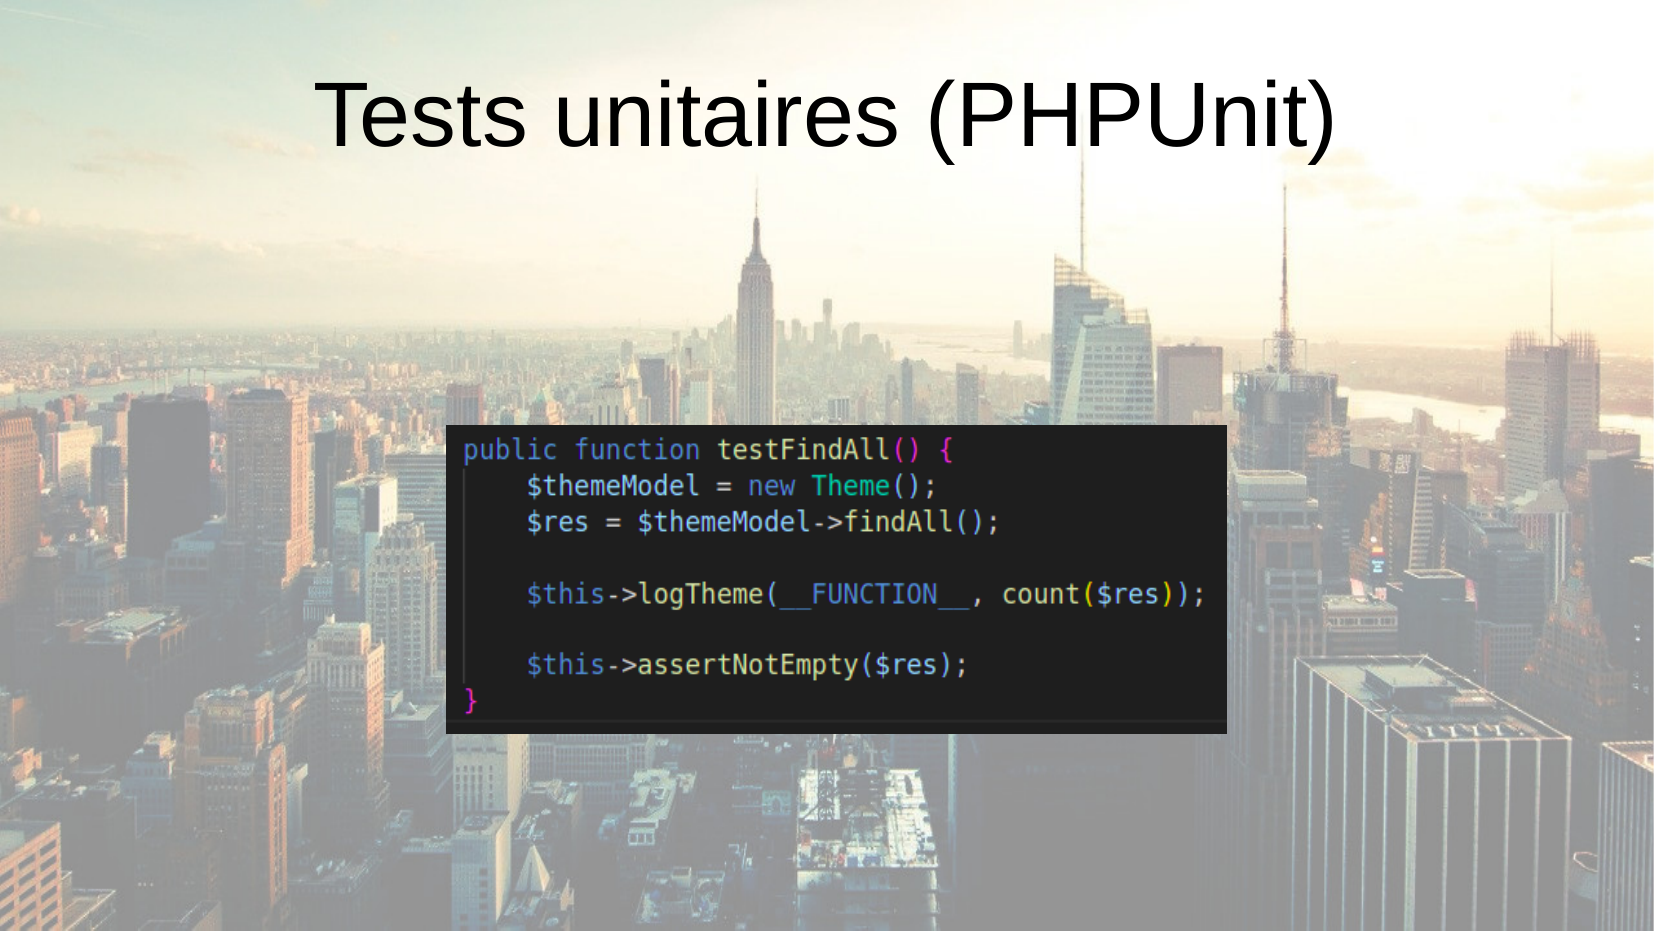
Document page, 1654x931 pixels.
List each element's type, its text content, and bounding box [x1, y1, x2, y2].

picture [0, 0, 1654, 931]
subtitle [82, 217, 1571, 758]
title Tests unitaires (PHPUnit) [82, 37, 1571, 193]
